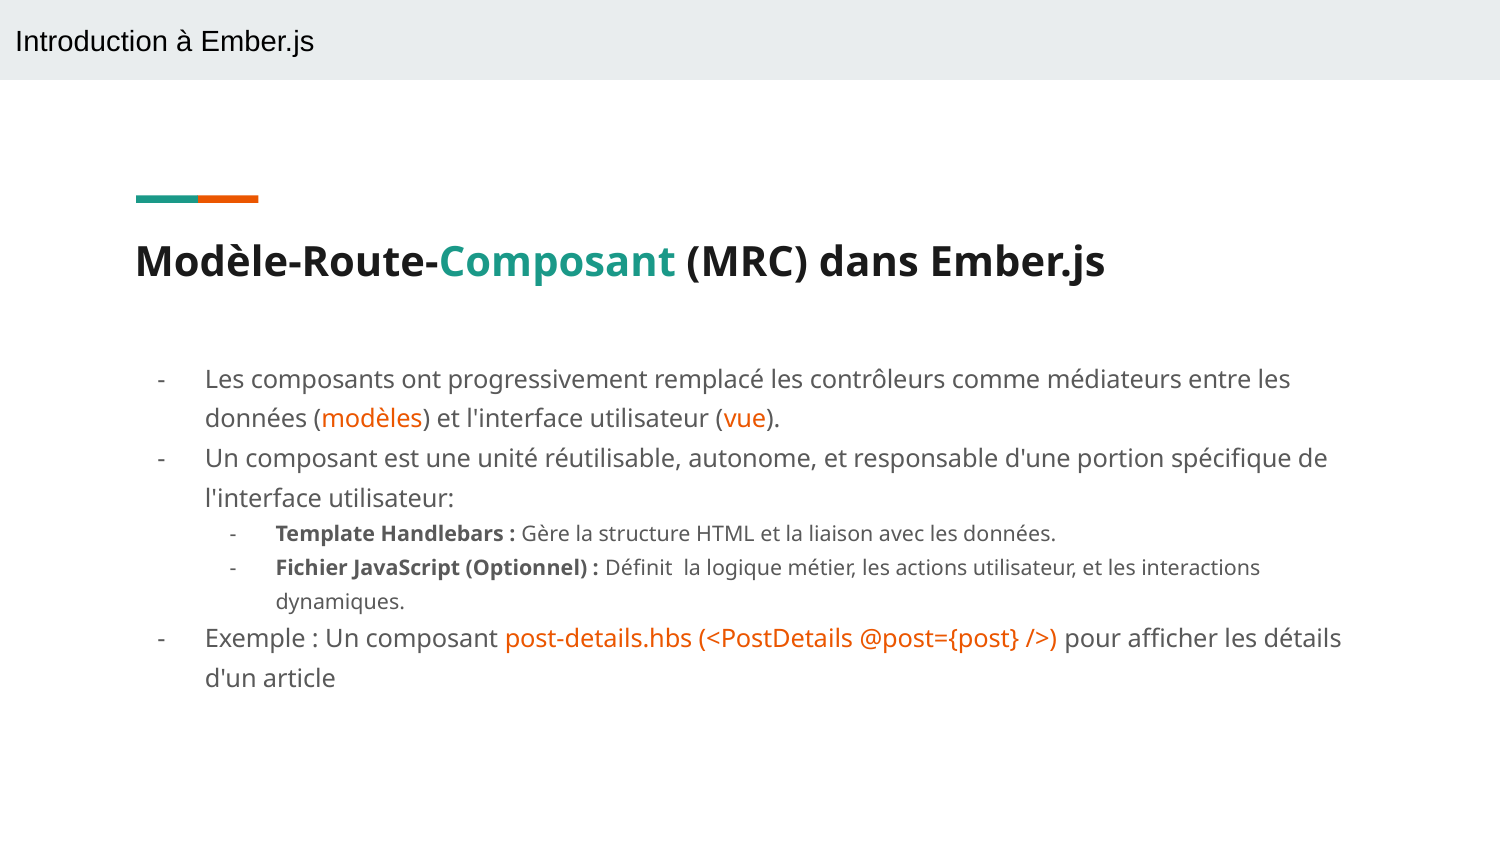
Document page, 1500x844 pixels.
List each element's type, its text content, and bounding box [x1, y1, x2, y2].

list Les composants ont progressivement remplacé les contrôleurs comme médiateurs entre les données (modèles) et l'interface utilisateur (vue). Un composant est une unité réutilisable, autonome, et responsable d'une portion spécifique de l'interface utilisateur: Template Handlebars : Gère la structure HTML et la liaison avec les données. Fichier JavaScript (Optionnel) : Définit la logique métier, les actions utilisateur, et les interactions dynamiques. Exemple : Un composant post-details.hbs (<PostDetails @post={post} />) pour afficher les détails d'un article [119, 341, 1381, 712]
title Modèle-Route-Composant (MRC) dans Ember.js [119, 216, 1381, 305]
